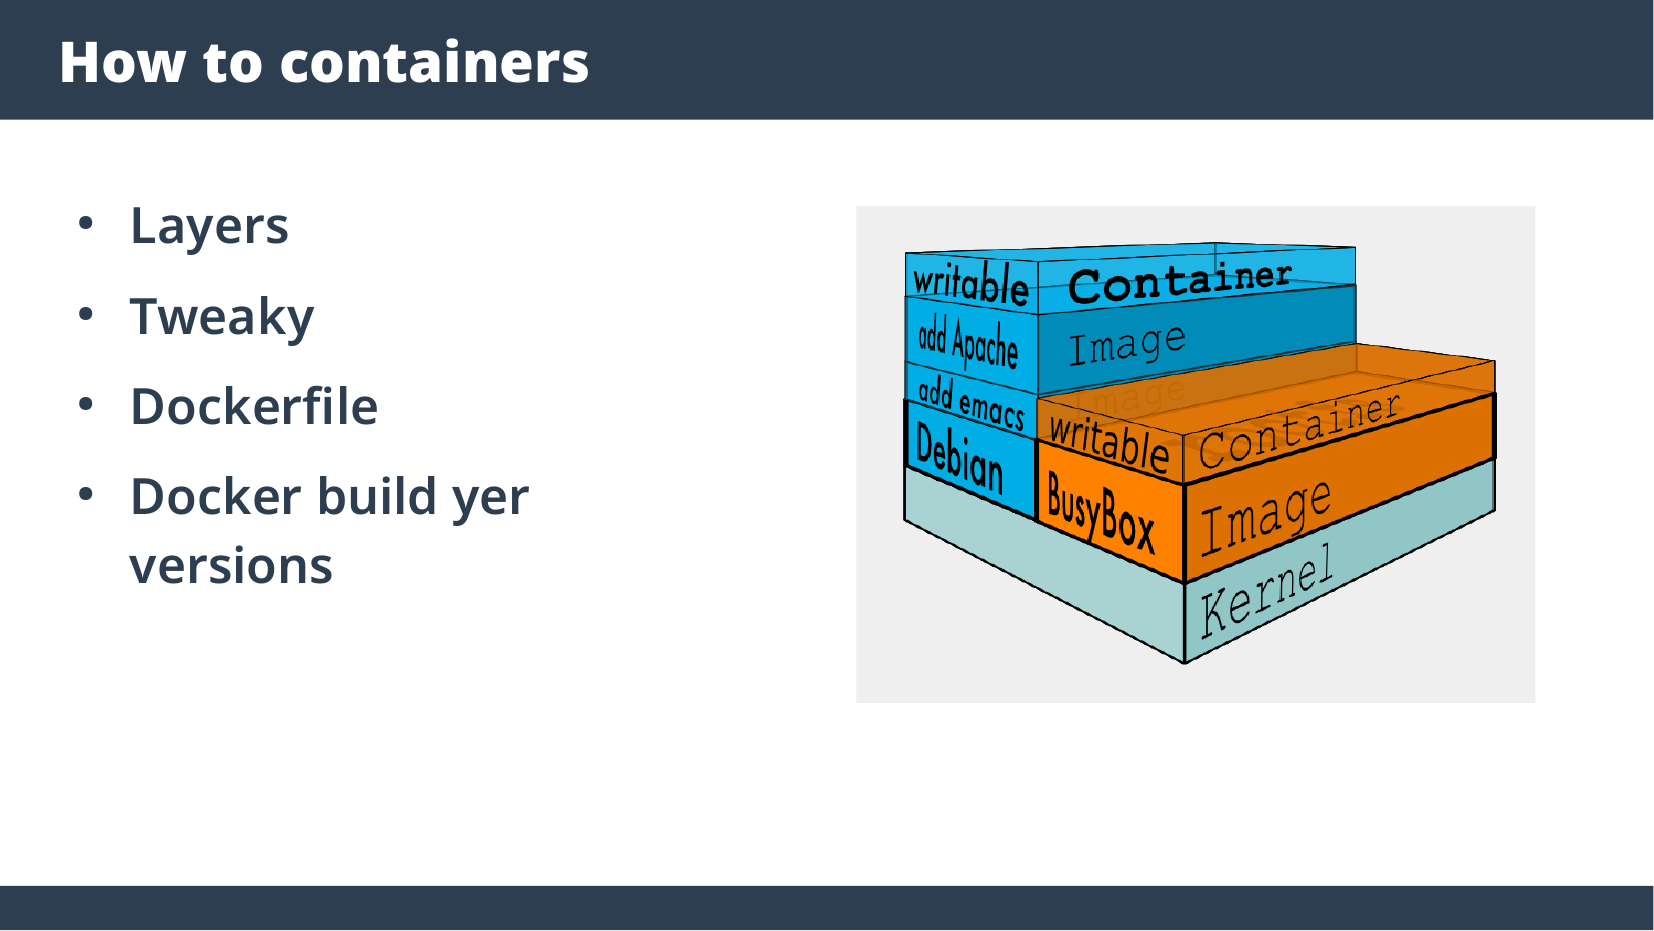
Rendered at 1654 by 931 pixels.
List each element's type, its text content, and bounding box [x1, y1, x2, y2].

picture [856, 206, 1536, 703]
title How to containers [59, 1, 1595, 120]
list Layers Tweaky Dockerfile Docker build yer versions [59, 190, 709, 811]
